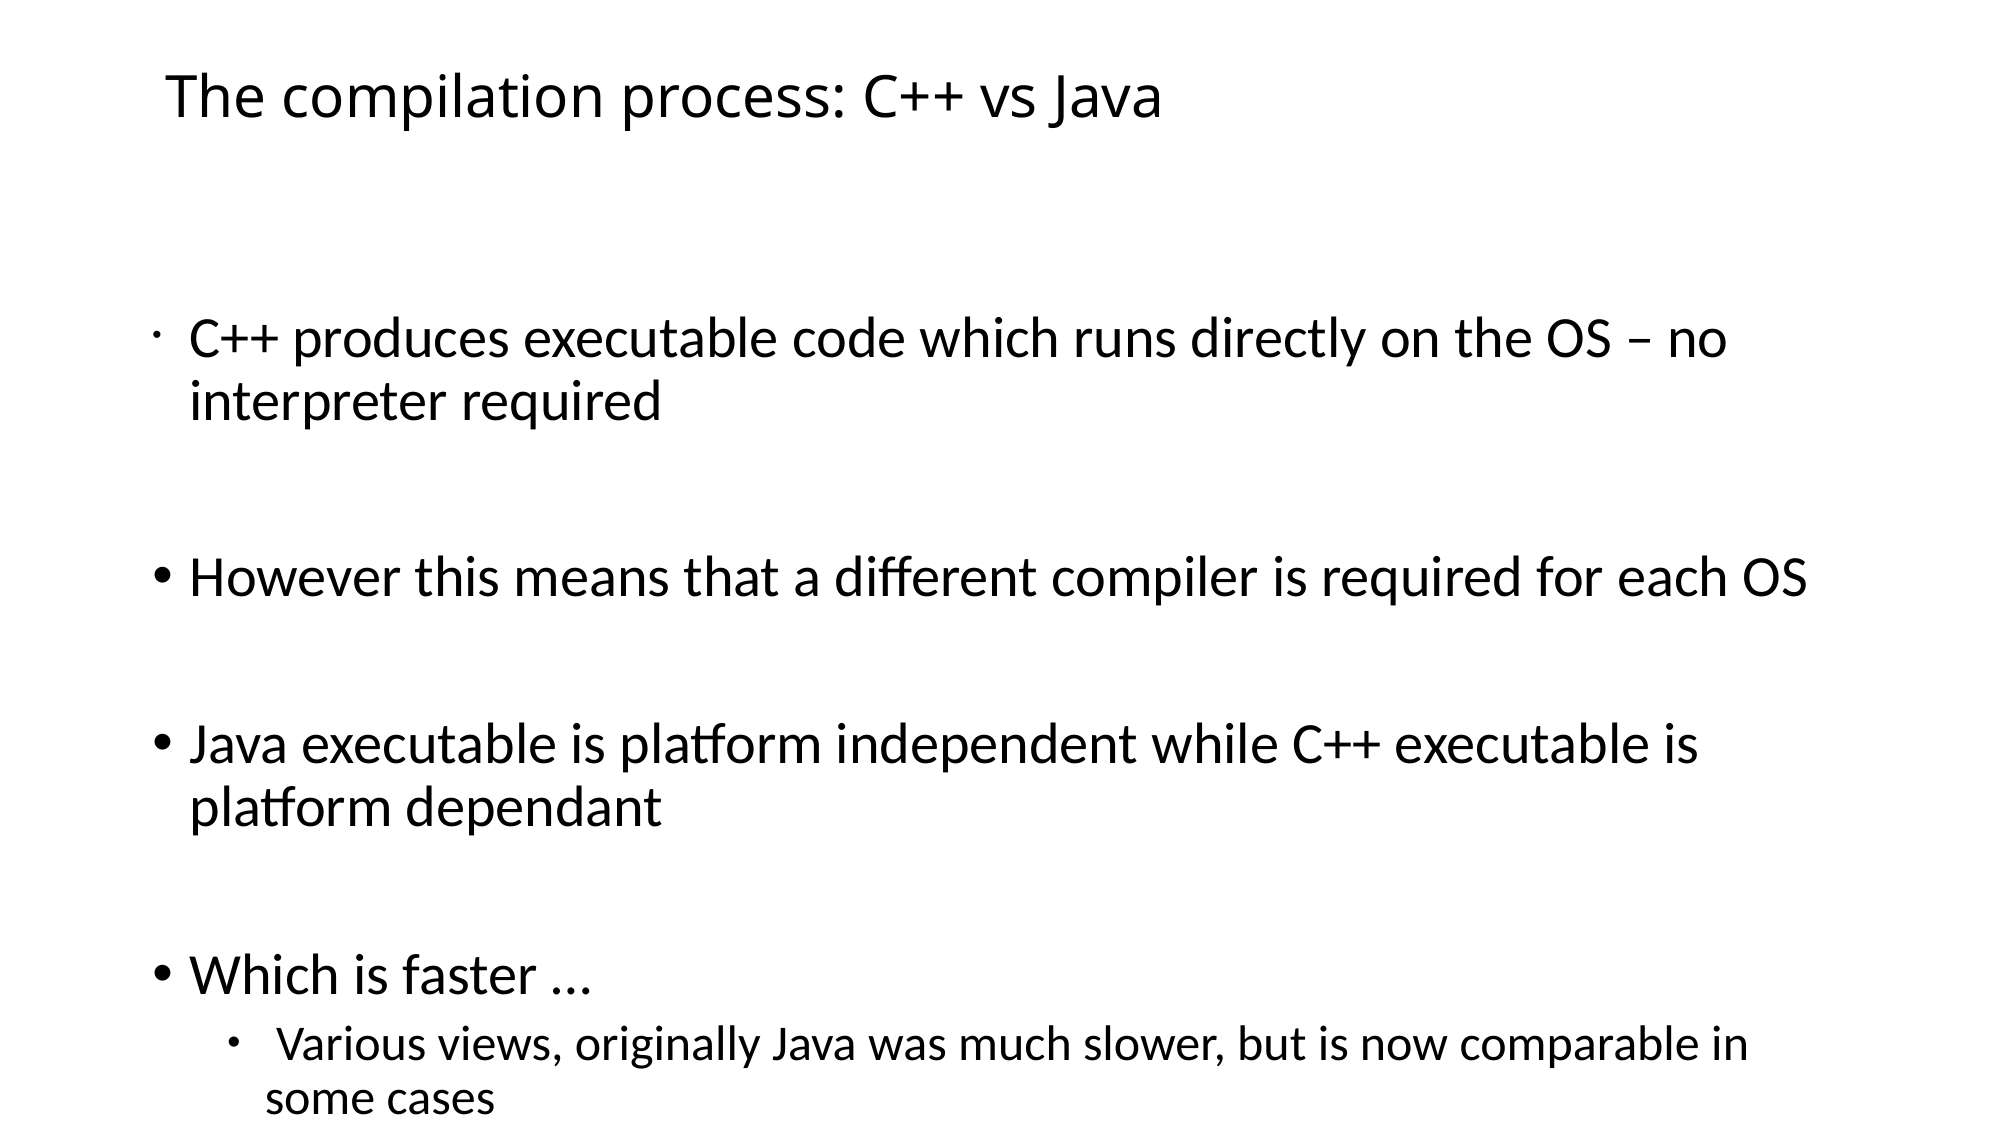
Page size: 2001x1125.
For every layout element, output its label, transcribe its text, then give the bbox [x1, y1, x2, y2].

title The compilation process: C++ vs Java [137, 59, 1863, 278]
footer [662, 1042, 1338, 1103]
list C++ produces executable code which runs directly on the OS – no interpreter required However this means that a different compiler is required for each OS Java executable is platform independent while C++ executable is platform dependant Which is faster … Various views, originally Java was much slower, but is now comparable in some cases [137, 299, 1863, 1014]
